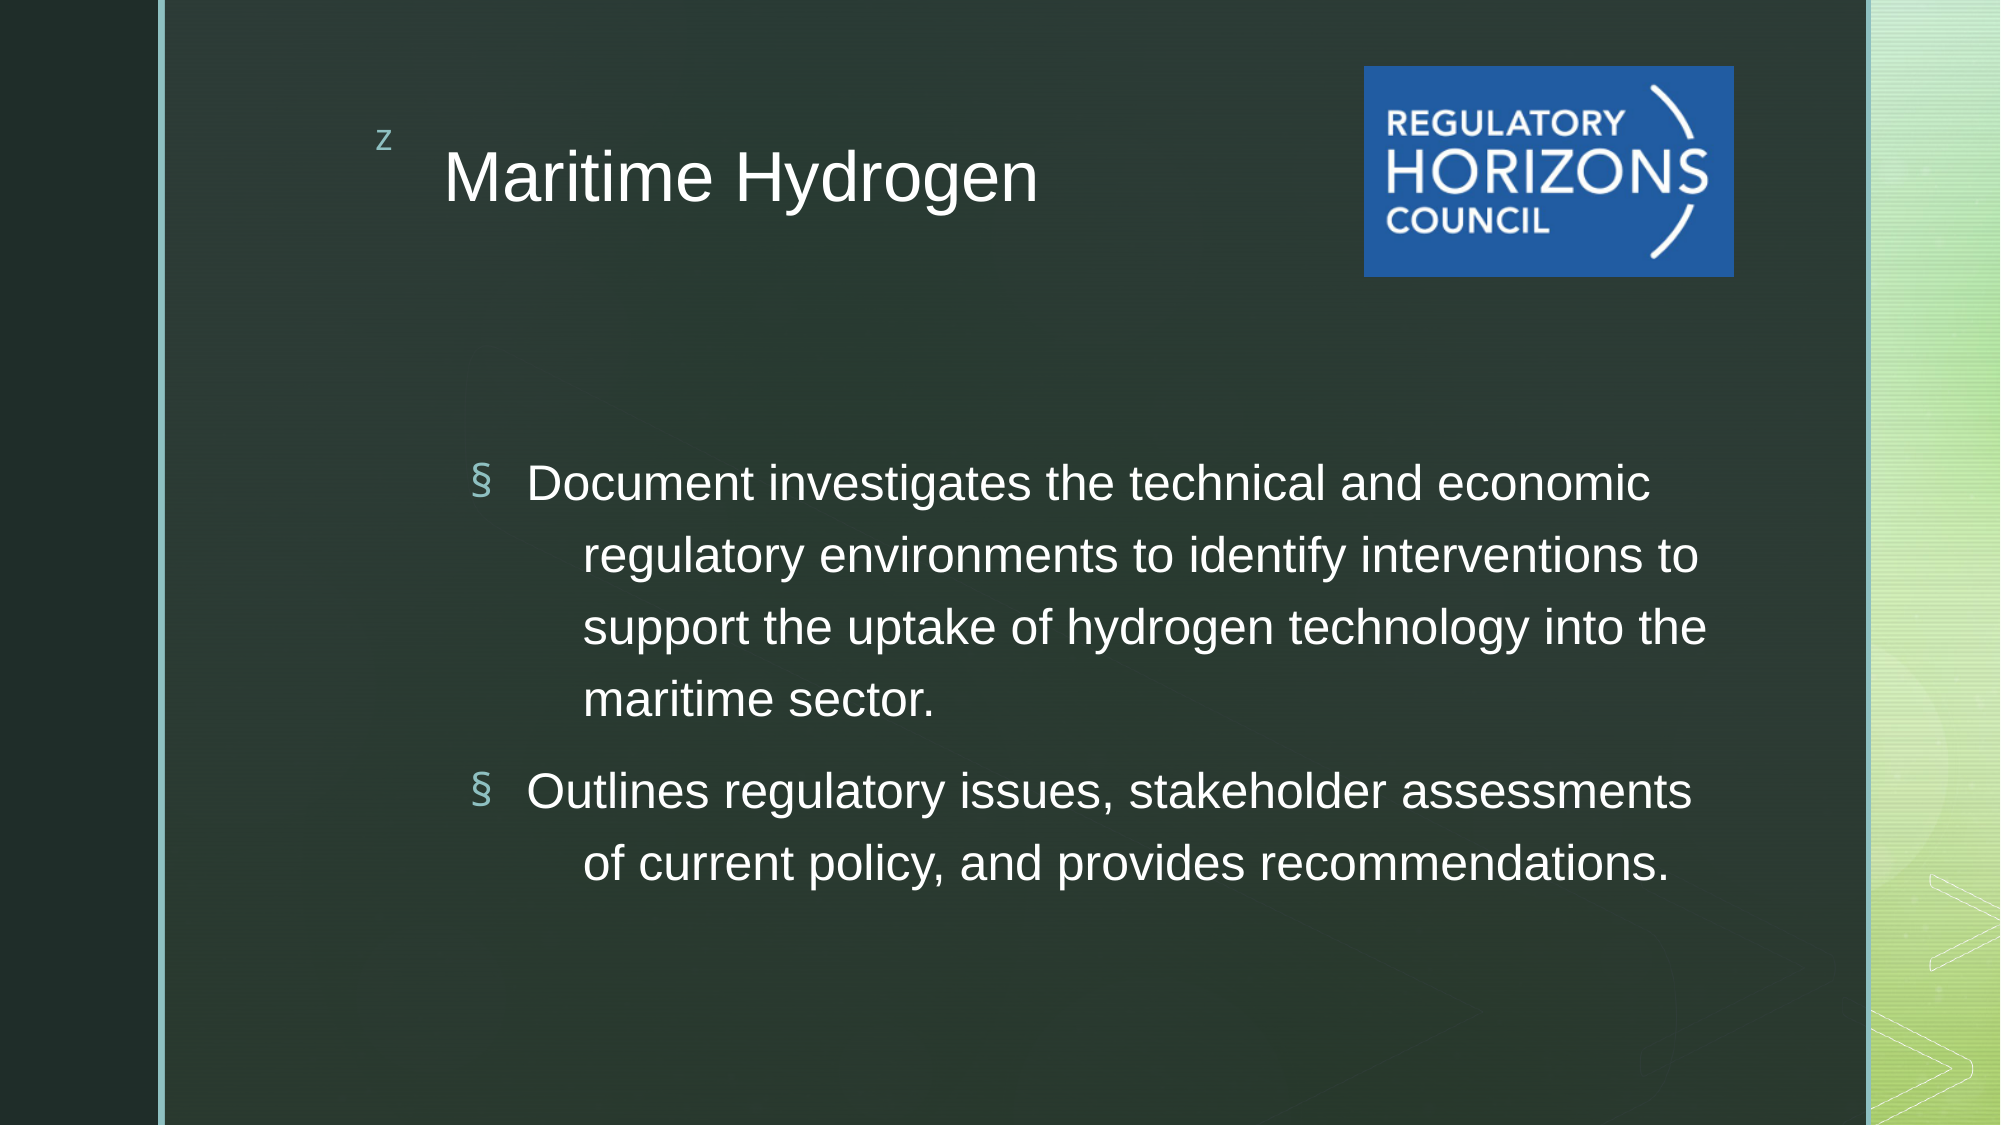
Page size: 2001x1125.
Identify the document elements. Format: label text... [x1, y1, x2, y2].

picture [1364, 66, 1734, 277]
title Maritime Hydrogen [428, 132, 1734, 310]
list Document investigates the technical and economic regulatory environments to identify interventions to support the uptake of hydrogen technology into the maritime sector. Outlines regulatory issues, stakeholder assessments of current policy, and provides recommendations. [454, 336, 1734, 993]
